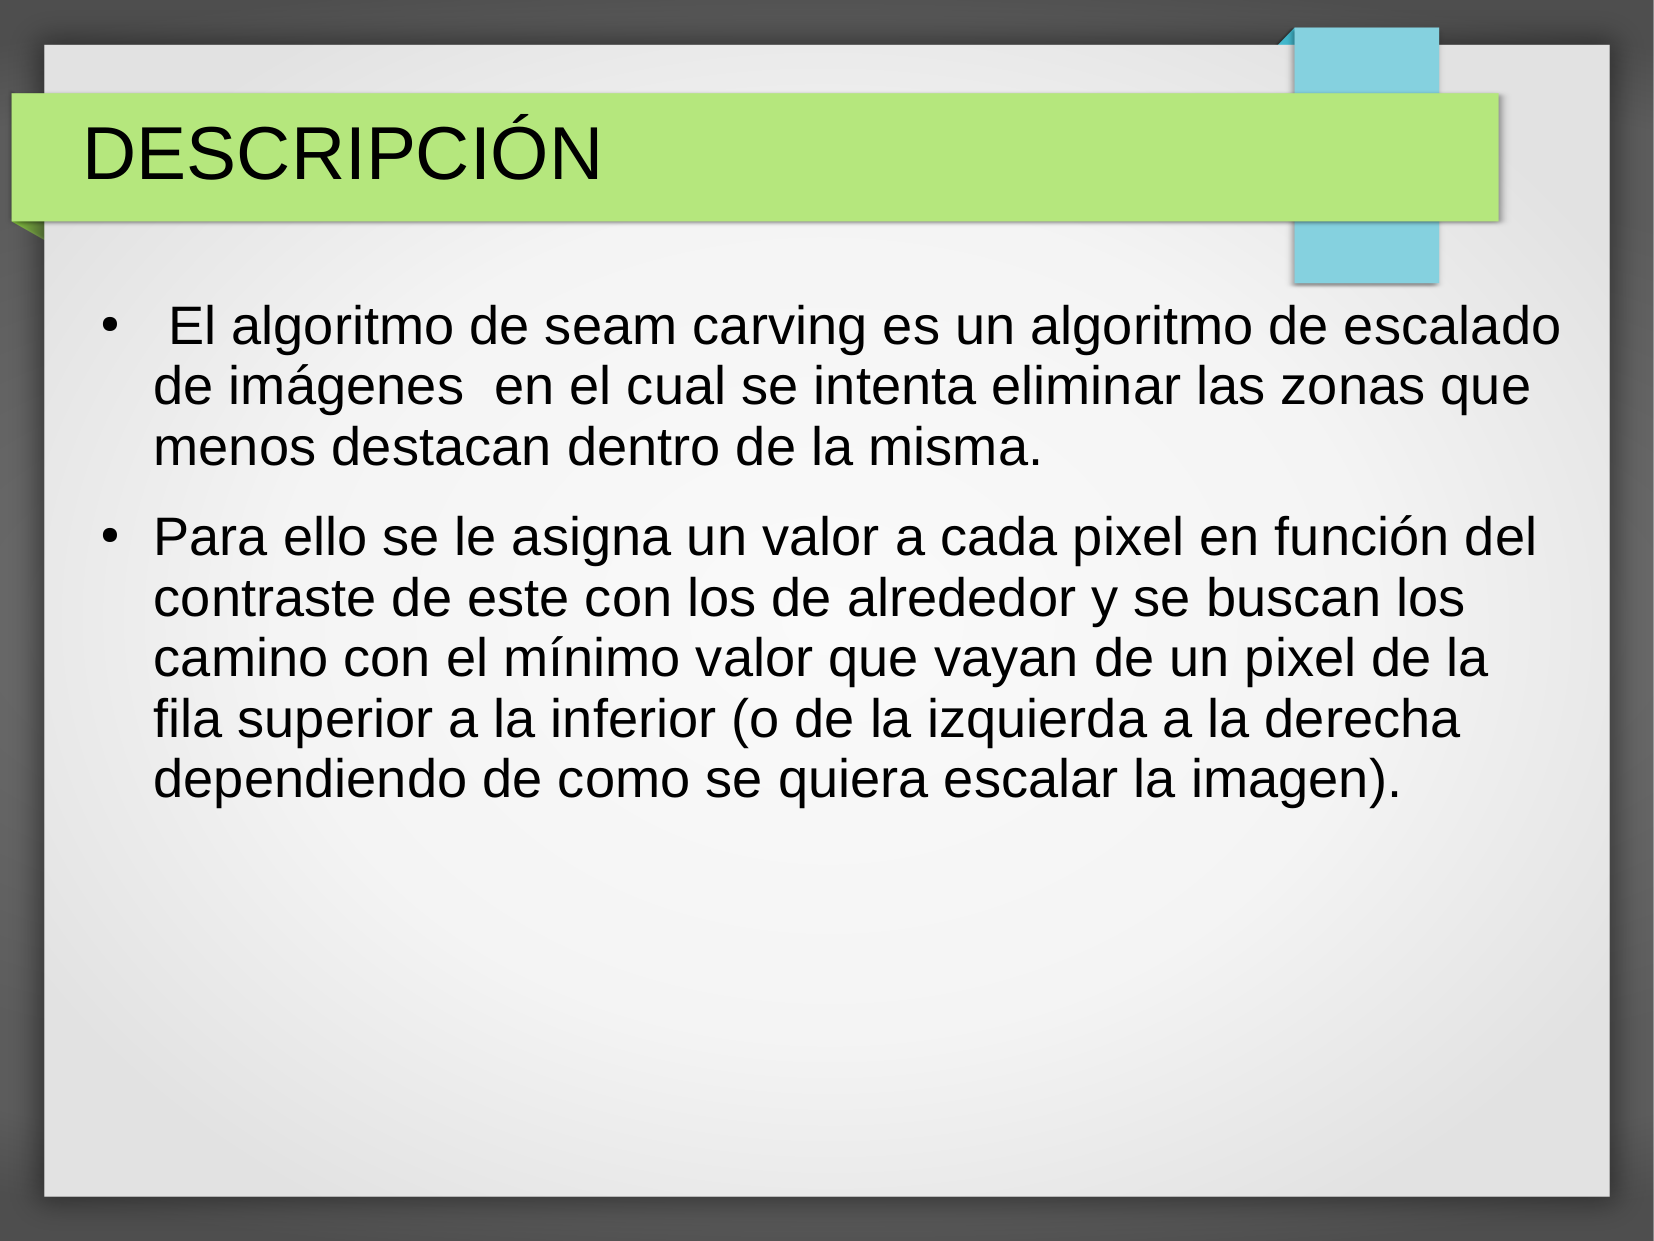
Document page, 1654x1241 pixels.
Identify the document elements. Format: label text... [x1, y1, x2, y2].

title DESCRIPCIÓN [82, 94, 1264, 213]
picture [0, 0, 1654, 1241]
list El algoritmo de seam carving es un algoritmo de escalado de imágenes en el cual se intenta eliminar las zonas que menos destacan dentro de la misma. Para ello se le asigna un valor a cada pixel en función del contraste de este con los de alrededor y se buscan los camino con el mínimo valor que vayan de un pixel de la fila superior a la inferior (o de la izquierda a la derecha dependiendo de como se quiera escalar la imagen). [82, 295, 1571, 1015]
